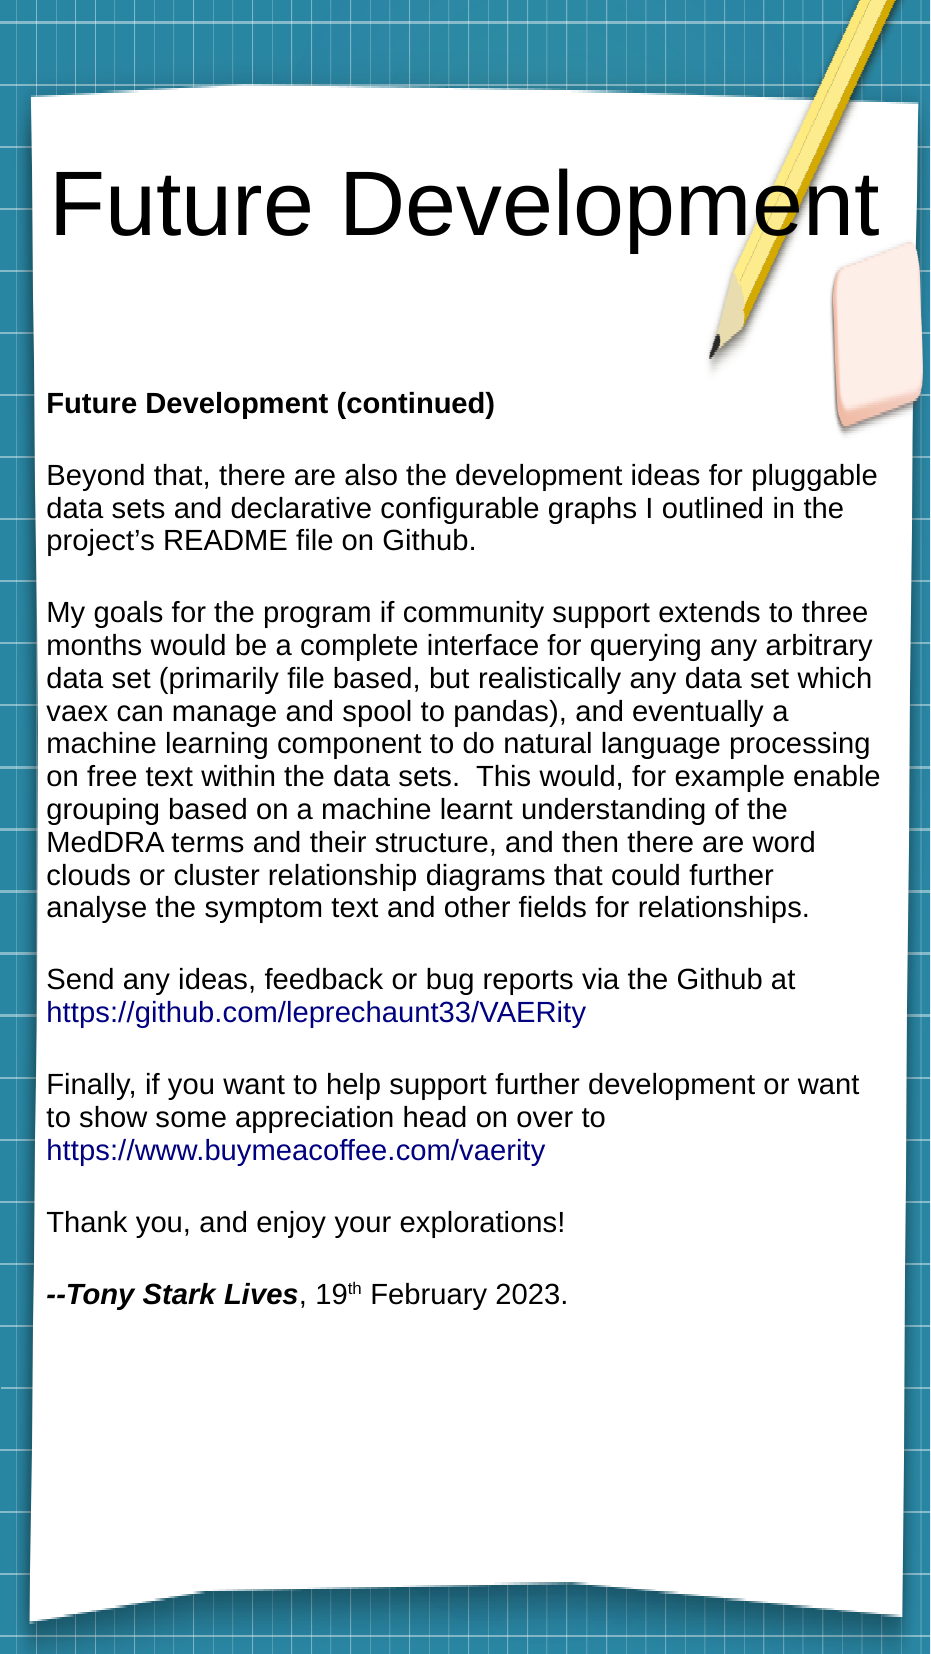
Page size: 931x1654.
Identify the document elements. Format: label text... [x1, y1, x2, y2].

list Future Development (continued) Beyond that, there are also the development ideas for pluggable data sets and declarative configurable graphs I outlined in the project’s README file on Github. My goals for the program if community support extends to three months would be a complete interface for querying any arbitrary data set (primarily file based, but realistically any data set which vaex can manage and spool to pandas), and eventually a machine learning component to do natural language processing on free text within the data sets. This would, for example enable grouping based on a machine learnt understanding of the MedDRA terms and their structure, and then there are word clouds or cluster relationship diagrams that could further analyse the symptom text and other fields for relationships. Send any ideas, feedback or bug reports via the Github at https://github.com/leprechaunt33/VAERity Finally, if you want to help support further development or want to show some appreciation head on over to https://www.buymeacoffee.com/vaerity Thank you, and enjoy your explorations! --Tony Stark Lives, 19th February 2023. [46, 386, 884, 1346]
title Future Development [46, 65, 884, 342]
picture [0, 0, 931, 1654]
